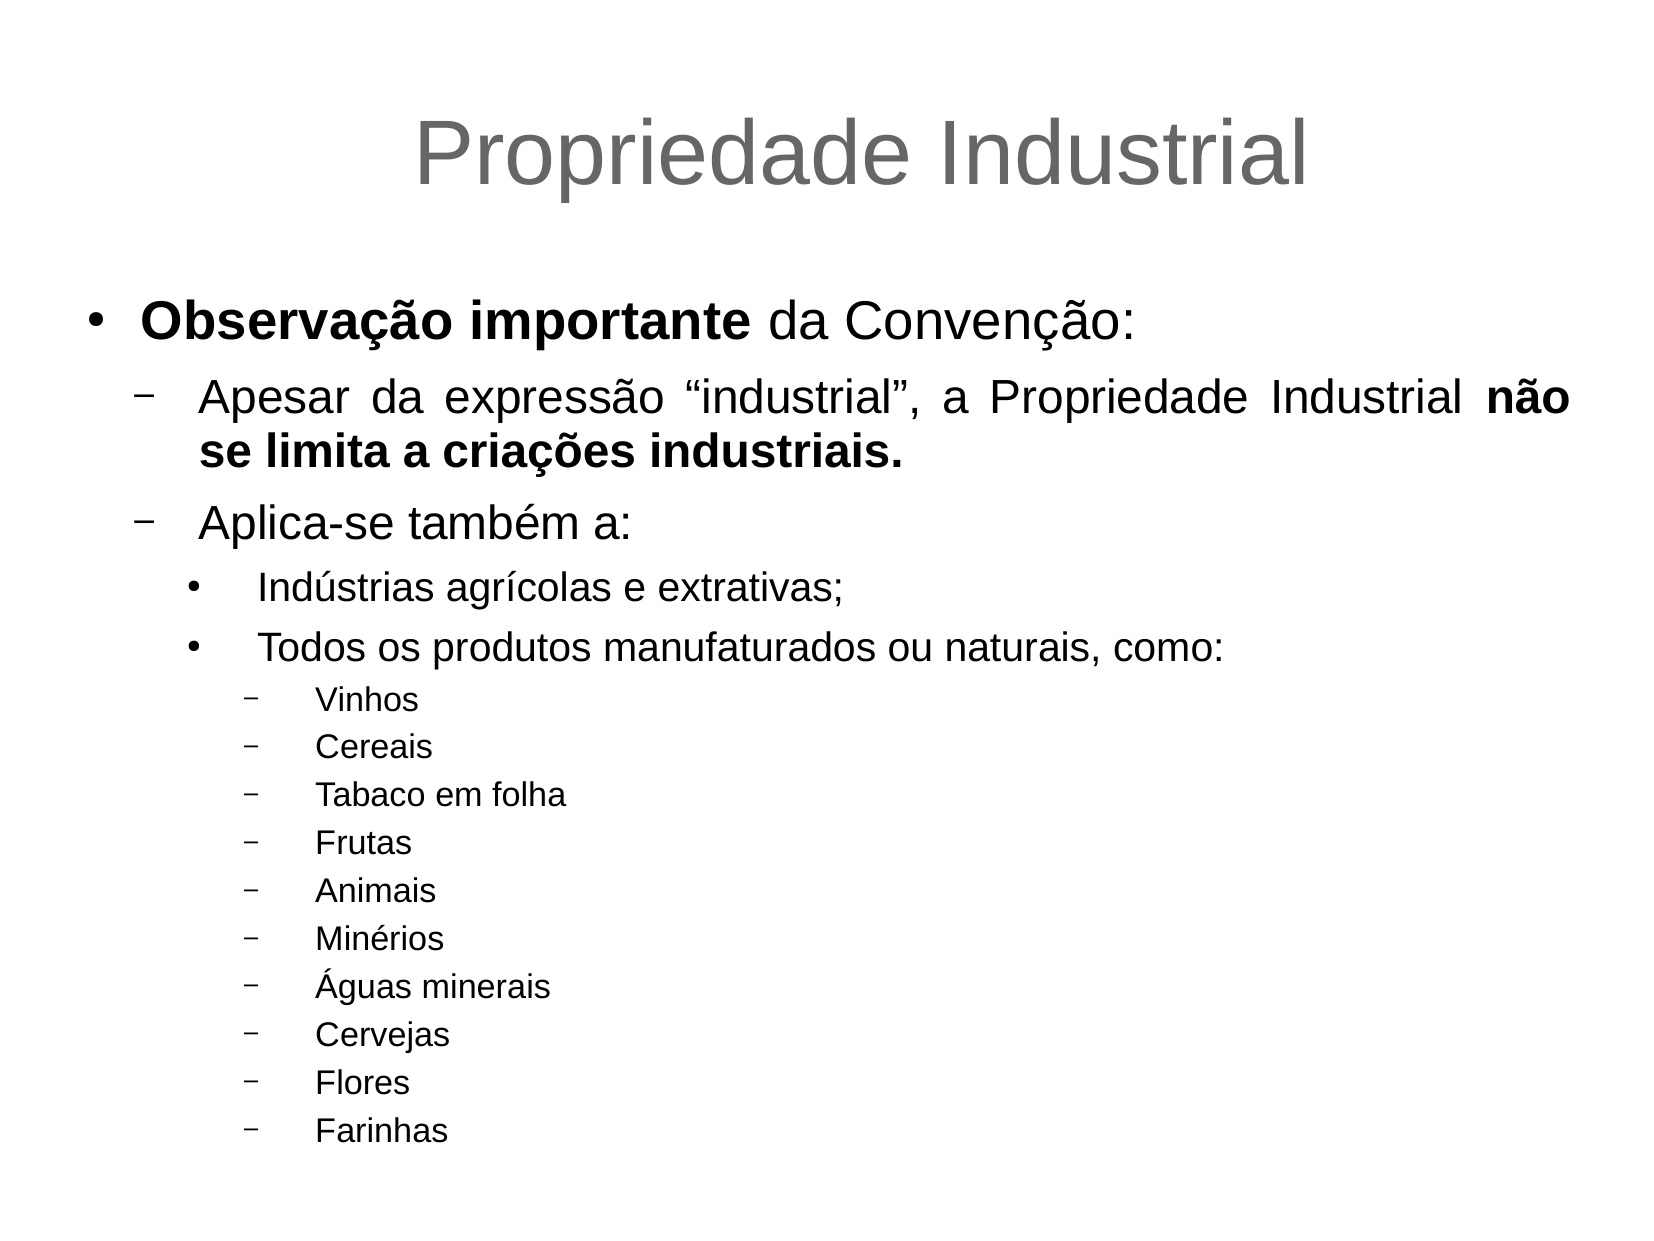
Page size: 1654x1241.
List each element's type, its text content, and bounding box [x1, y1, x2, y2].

list Observação importante da Convenção: Apesar da expressão “industrial”, a Propriedade Industrial não se limita a criações industriais. Aplica-se também a: Indústrias agrícolas e extrativas; Todos os produtos manufaturados ou naturais, como: Vinhos Cereais Tabaco em folha Frutas Animais Minérios Águas minerais Cervejas Flores Farinhas [82, 290, 1571, 1158]
title Propriedade Industrial [82, 49, 1571, 257]
